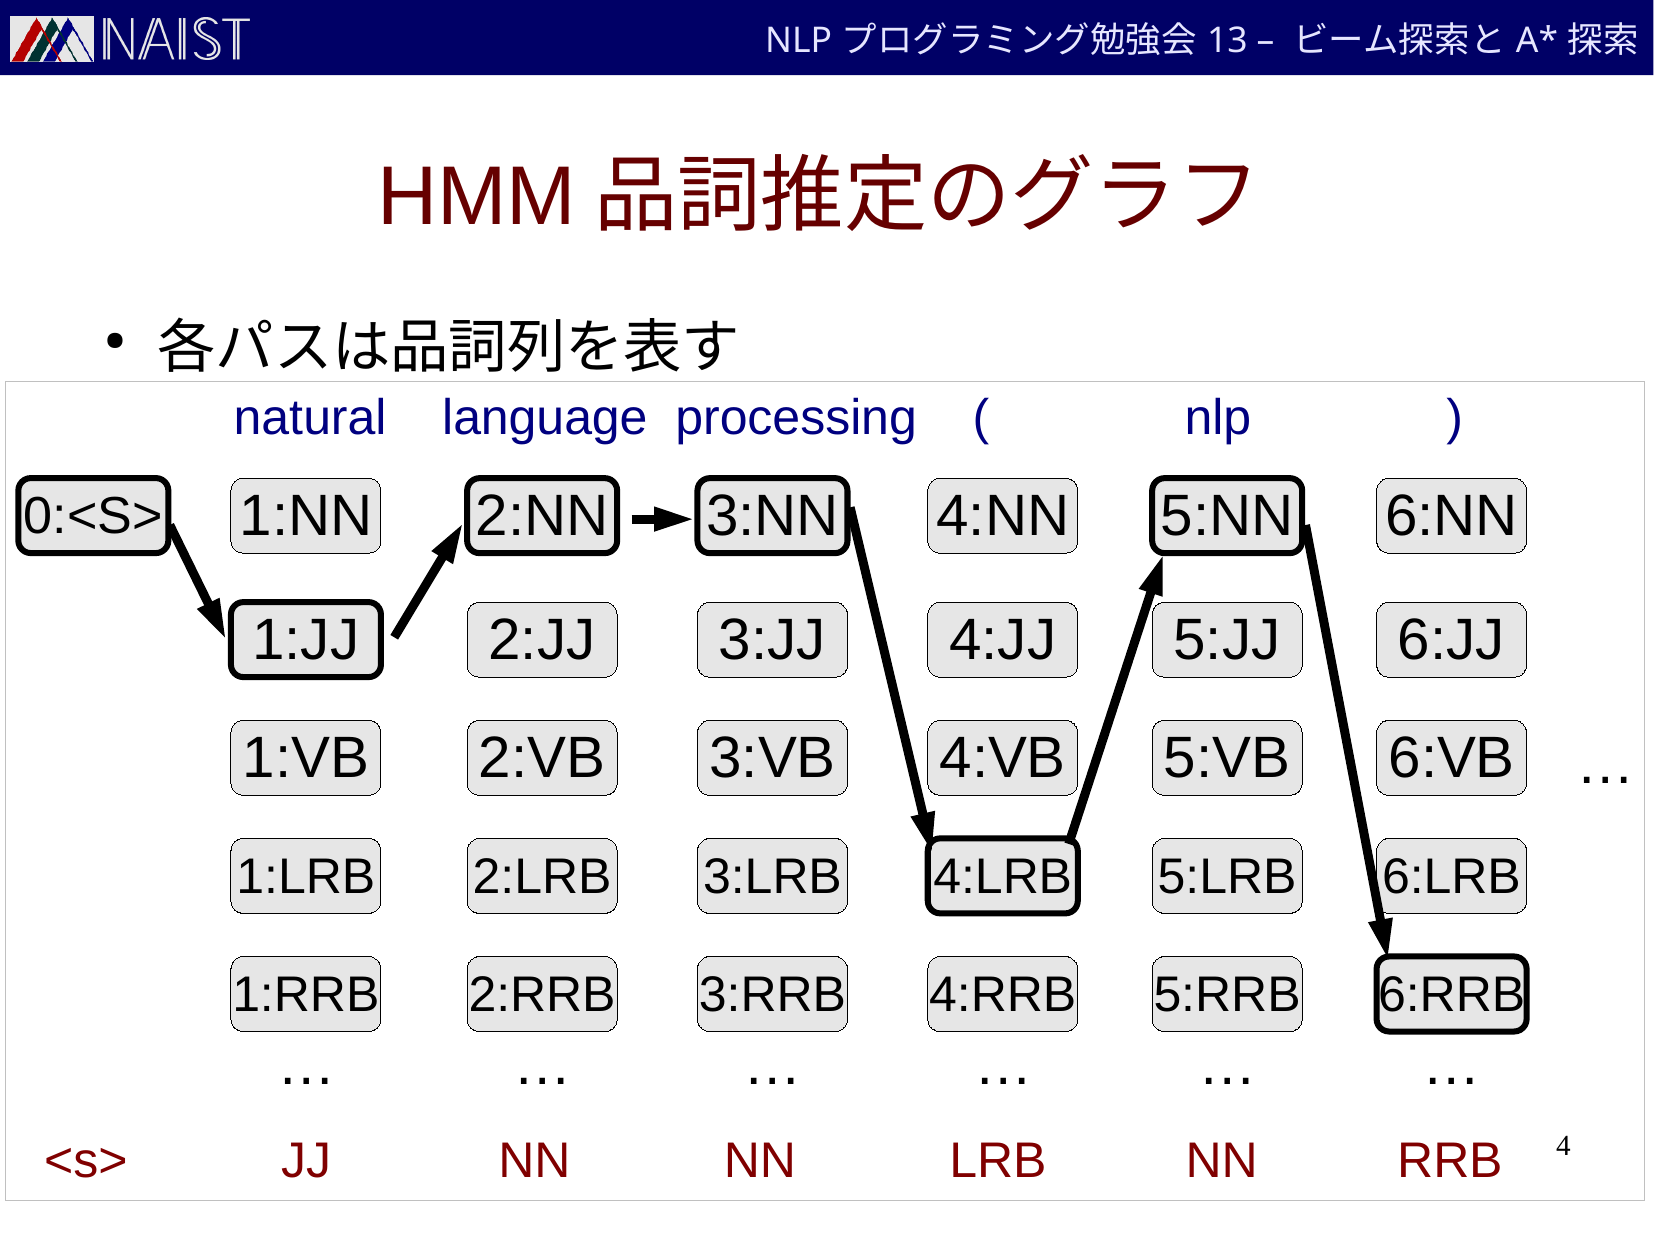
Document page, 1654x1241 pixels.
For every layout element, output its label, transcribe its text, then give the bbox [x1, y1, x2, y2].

text_box 6:RRB [1376, 956, 1527, 1032]
text_box 4:NN [927, 478, 1078, 554]
text_box 2:NN [467, 478, 618, 554]
text_box 1:JJ [230, 602, 381, 678]
text_box 4:RRB [927, 956, 1078, 1032]
text_box 1:NN [230, 478, 381, 554]
picture [102, 17, 251, 60]
text_box 5:NN [1152, 478, 1303, 554]
text_box 3:JJ [697, 602, 848, 678]
text_box 2:JJ [467, 602, 618, 678]
text_box 0:<S> [18, 478, 169, 554]
text_box … [1561, 723, 1644, 804]
text_box 5:VB [1152, 720, 1303, 796]
text_box 5:RRB [1152, 956, 1303, 1032]
text_box 3:LRB [697, 838, 848, 914]
text_box 2:LRB [467, 838, 618, 914]
title HMM品詞推定のグラフ [75, 92, 1564, 285]
text_box 2:RRB [467, 956, 618, 1032]
text_box … [729, 1024, 817, 1105]
text_box <s> JJ NN NN LRB NN RRB [11, 1125, 1576, 1196]
text_box … [1183, 1024, 1272, 1105]
text_box 3:VB [697, 720, 848, 796]
text_box 6:LRB [1376, 838, 1527, 914]
text_box 6:VB [1376, 720, 1527, 796]
text_box … [262, 1024, 351, 1105]
list 各パスは品詞列を表す [86, 300, 1576, 363]
text_box … [1645, 723, 1650, 804]
text_box 4:JJ [927, 602, 1078, 678]
picture [10, 16, 94, 62]
text_box 3:RRB [697, 956, 848, 1032]
text_box 3:NN [697, 478, 848, 554]
text_box 6:JJ [1376, 602, 1527, 678]
text_box natural language processing ( nlp ) [201, 382, 1604, 453]
text_box 5:JJ [1152, 602, 1303, 678]
text_box 6:NN [1376, 478, 1527, 554]
text_box 1:LRB [230, 838, 381, 914]
text_box 4:VB [927, 720, 1078, 796]
text_box … [1408, 1024, 1497, 1105]
text_box 4:LRB [927, 838, 1078, 914]
text_box … [959, 1024, 1048, 1105]
text_box … [498, 1024, 587, 1105]
text_box 1:RRB [230, 956, 381, 1032]
text_box 2:VB [467, 720, 618, 796]
text_box 1:VB [230, 720, 381, 796]
text_box 5:LRB [1152, 838, 1303, 914]
